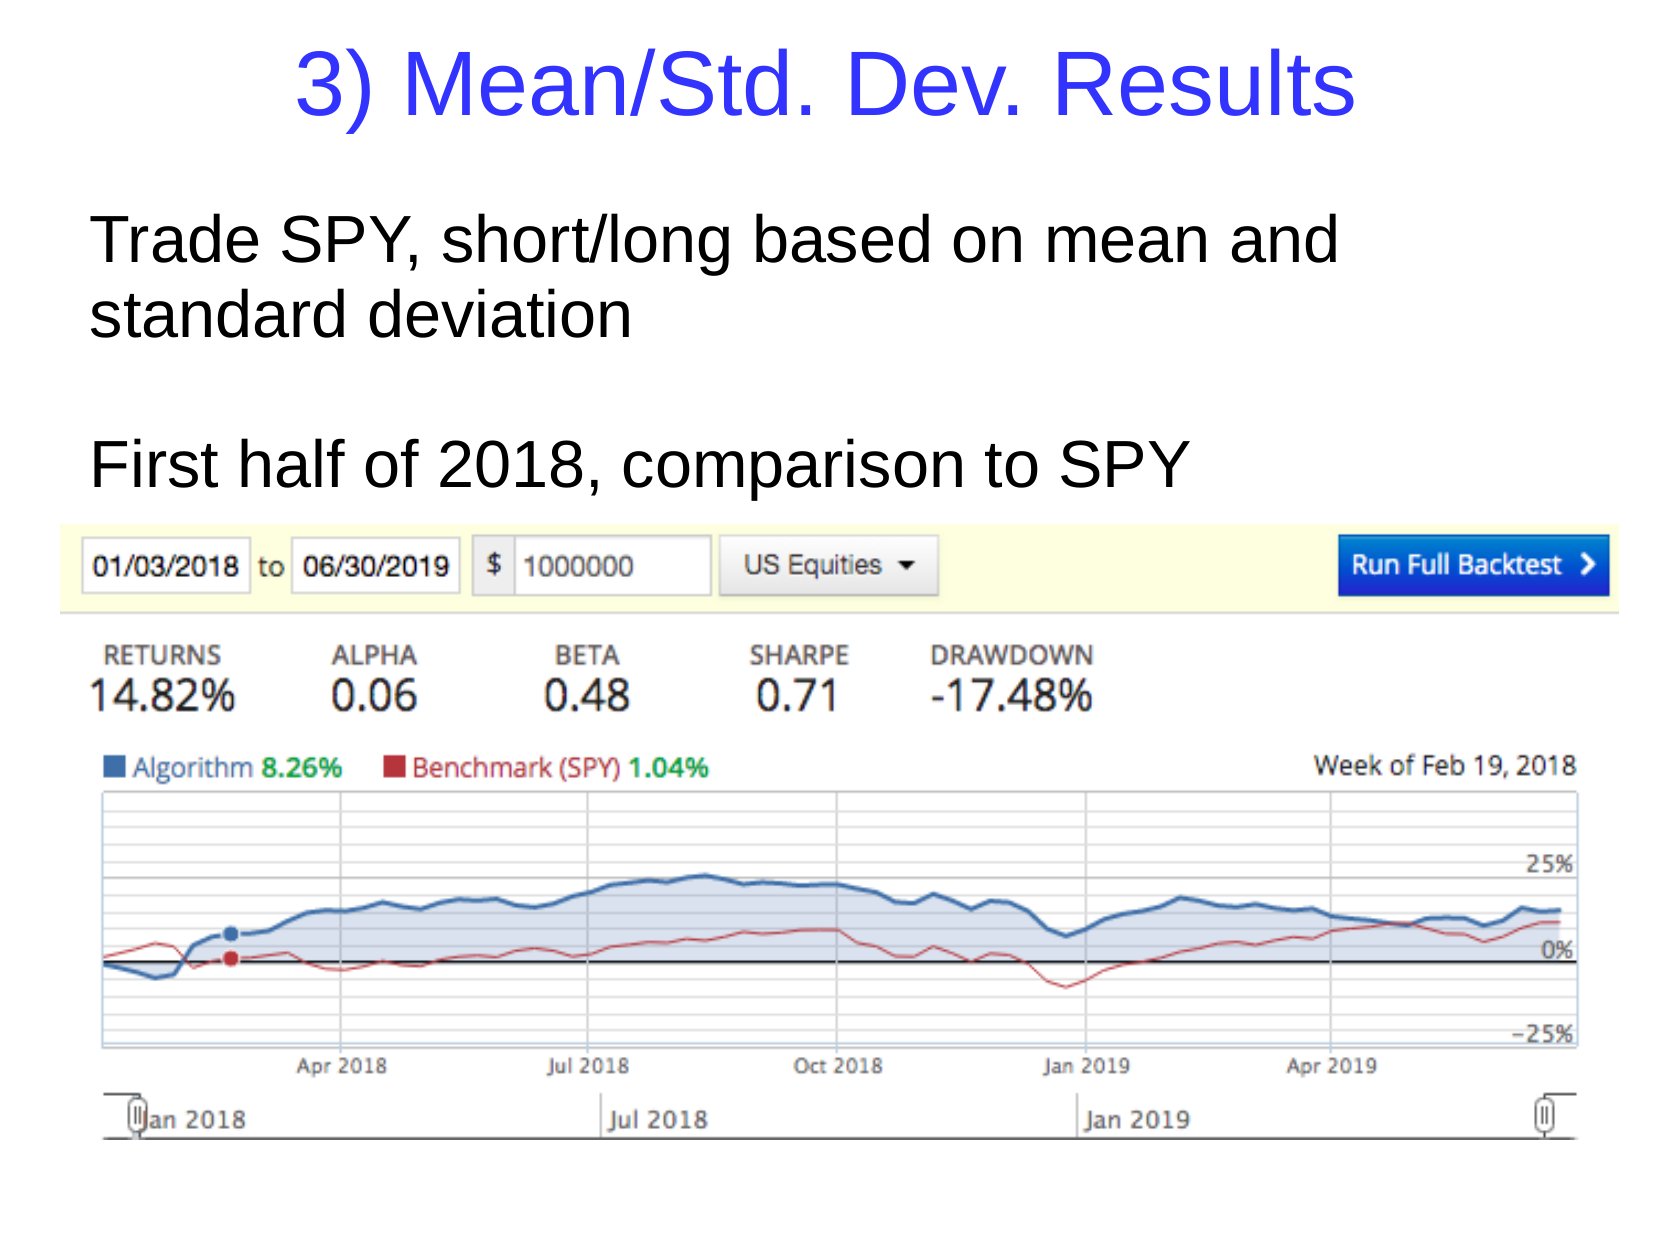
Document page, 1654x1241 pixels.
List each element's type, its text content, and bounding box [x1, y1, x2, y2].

text_box Trade SPY, short/long based on mean and standard deviation First half of 2018, comparison to SPY [75, 195, 1471, 507]
title 3) Mean/Std. Dev. Results [82, 25, 1571, 142]
picture [60, 524, 1619, 1141]
